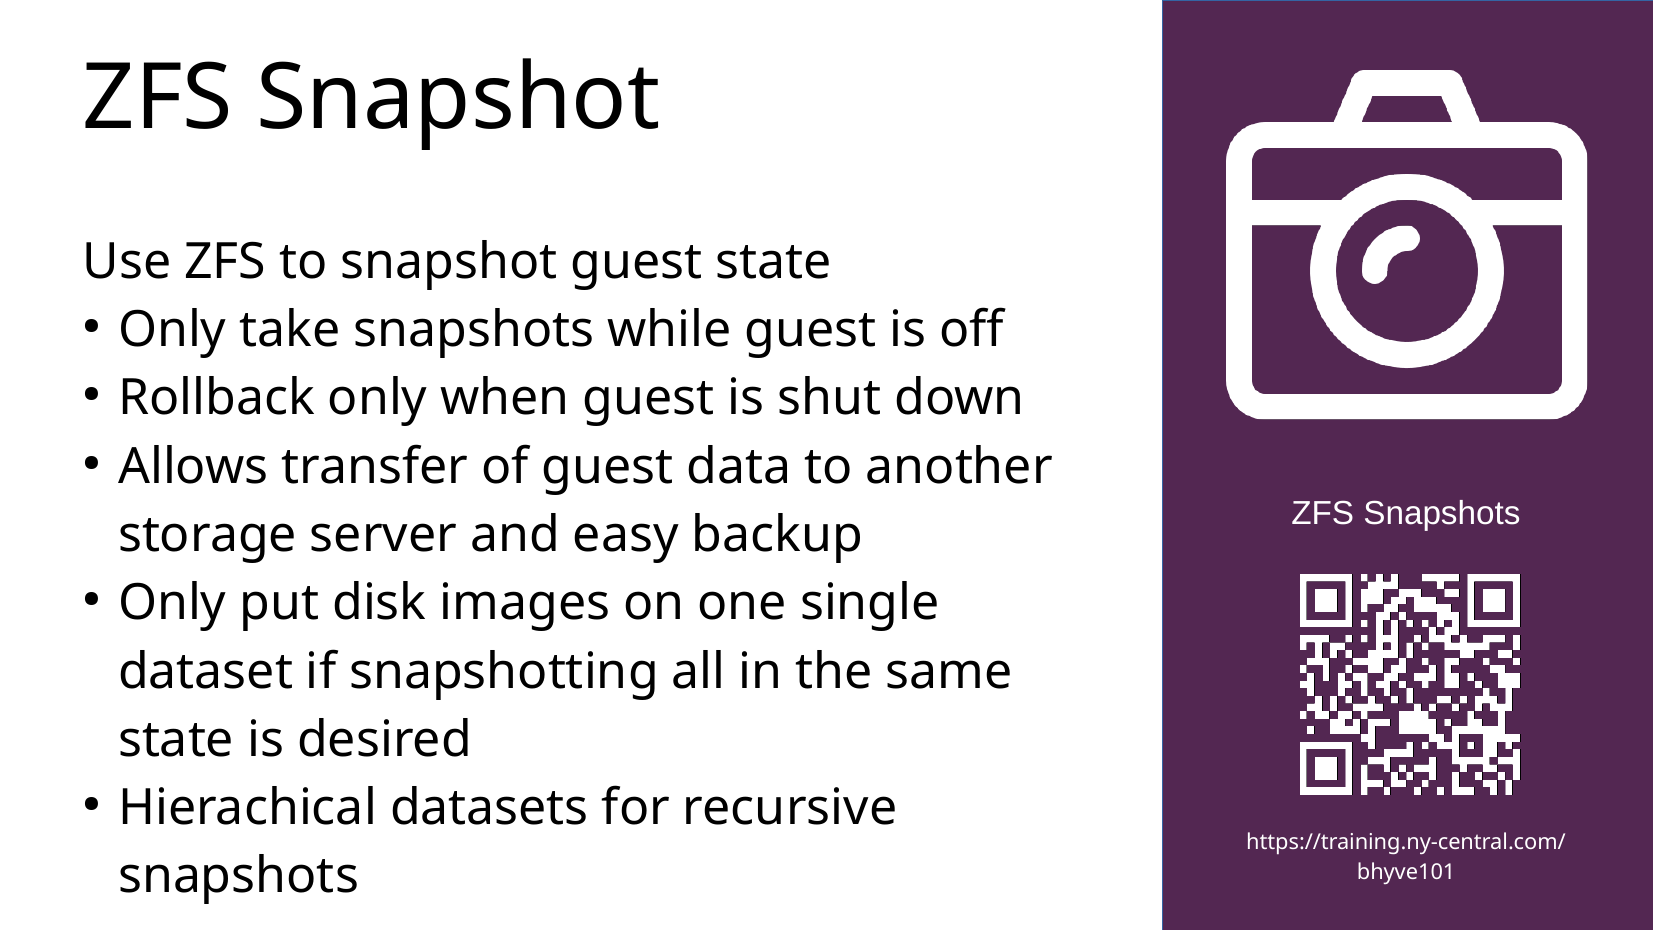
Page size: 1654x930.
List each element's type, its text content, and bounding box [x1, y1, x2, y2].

subtitle Use ZFS to snapshot guest state Only take snapshots while guest is off Rollback only when guest is shut down Allows transfer of guest data to another storage server and easy backup Only put disk images on one single dataset if snapshotting all in the same state is desired Hierachical datasets for recursive snapshots [82, 224, 1126, 825]
picture [1200, 44, 1613, 458]
text_box [1162, 0, 1653, 930]
title ZFS Snapshot [82, 37, 1571, 150]
text_box ZFS Snapshots [1200, 487, 1613, 638]
picture [1268, 638, 1550, 826]
text_box https://training.ny-central.com/bhyve101 [1200, 819, 1613, 930]
